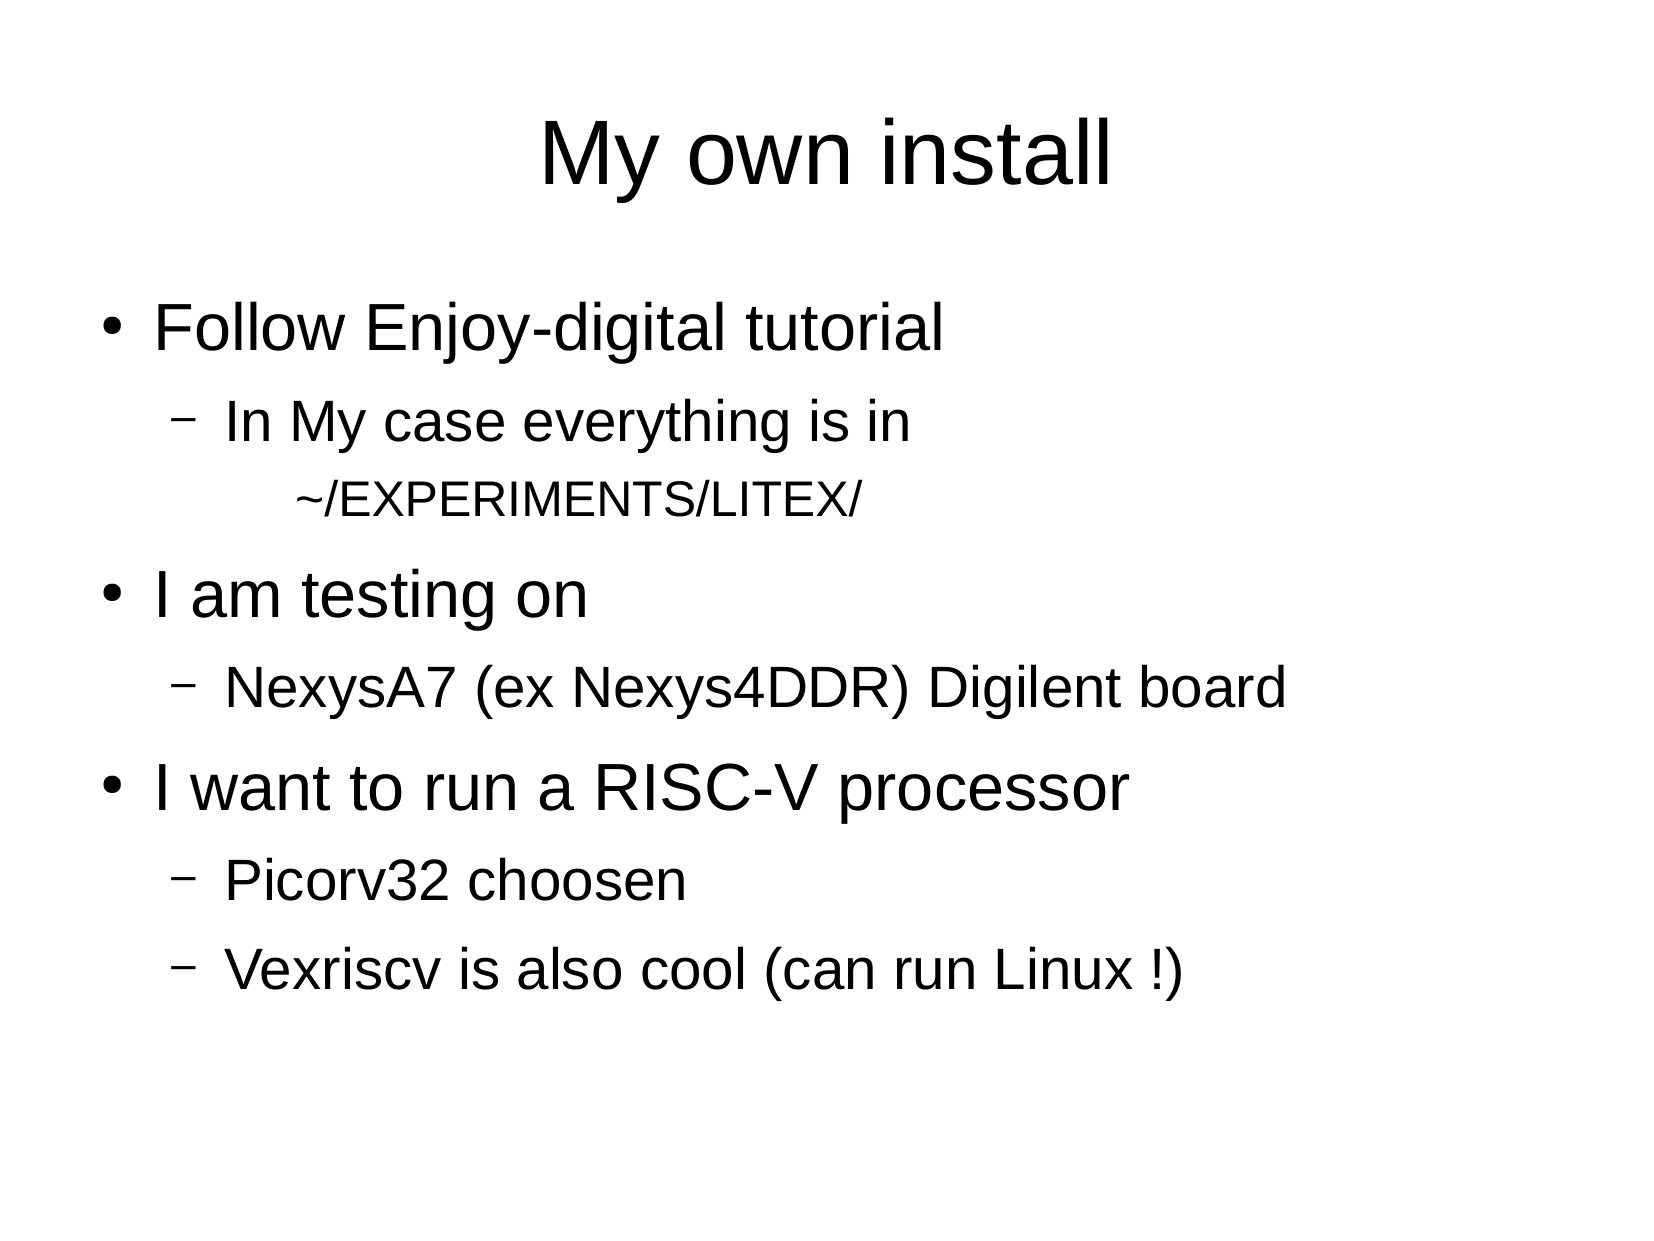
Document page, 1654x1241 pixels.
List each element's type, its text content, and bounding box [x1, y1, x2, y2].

list Follow Enjoy-digital tutorial In My case everything is in ~/EXPERIMENTS/LITEX/ I am testing on NexysA7 (ex Nexys4DDR) Digilent board I want to run a RISC-V processor Picorv32 choosen Vexriscv is also cool (can run Linux !) [82, 290, 1571, 1010]
title My own install [82, 49, 1571, 257]
